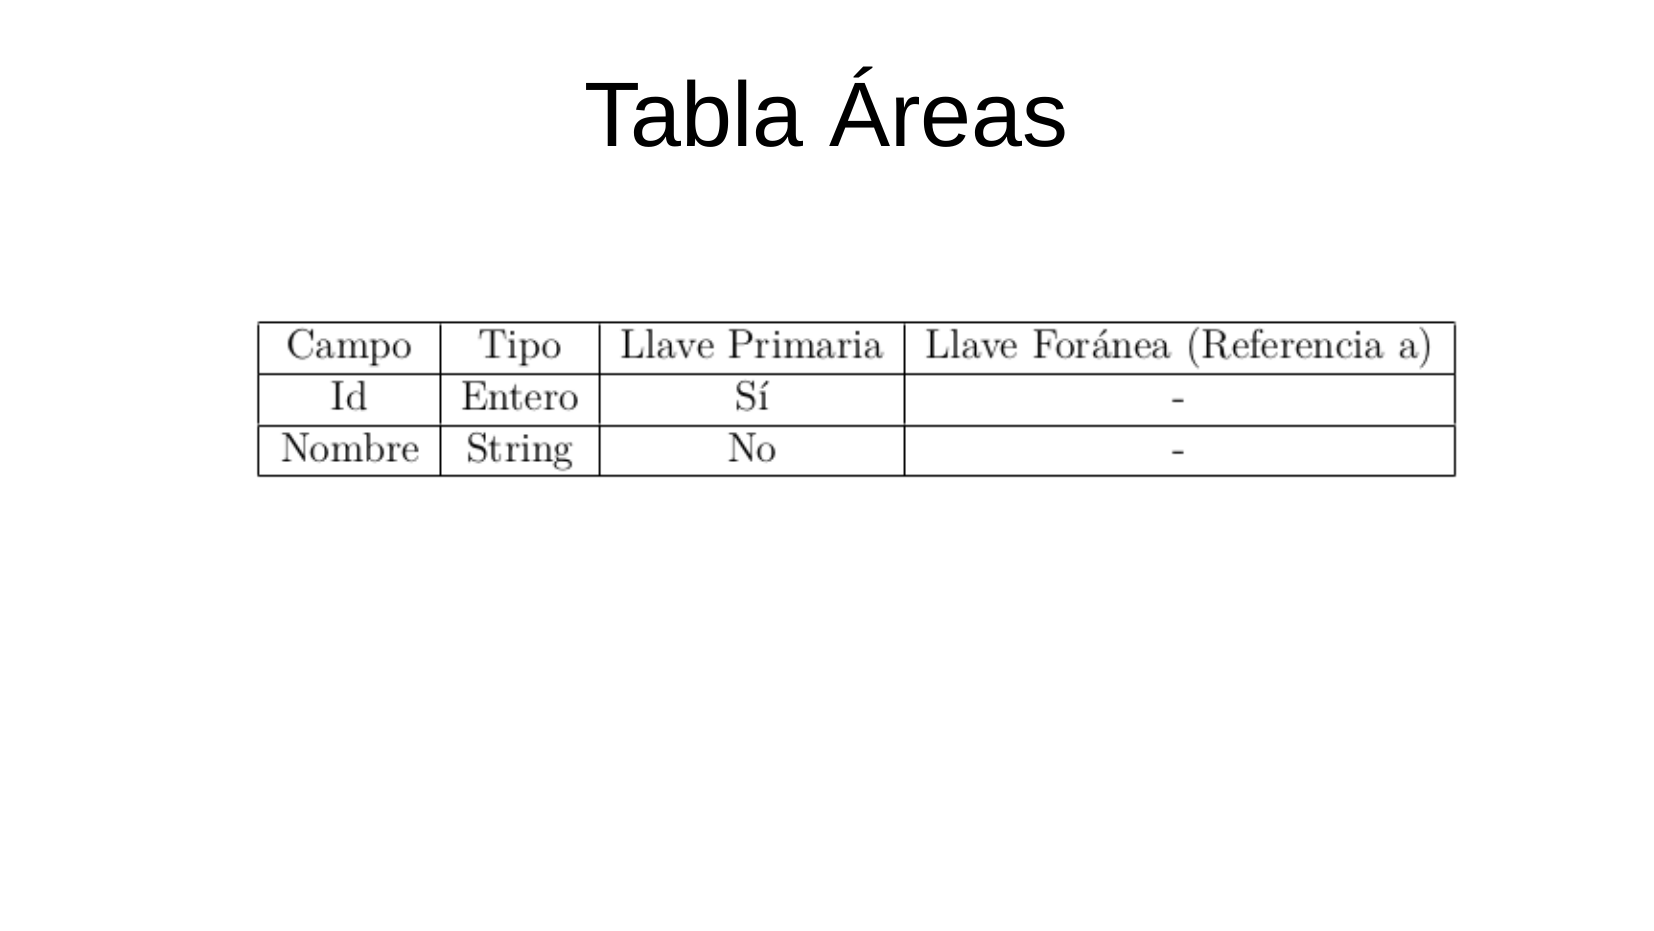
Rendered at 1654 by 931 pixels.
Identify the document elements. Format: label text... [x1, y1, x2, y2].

picture [206, 295, 1512, 506]
title Tabla Áreas [82, 37, 1571, 193]
